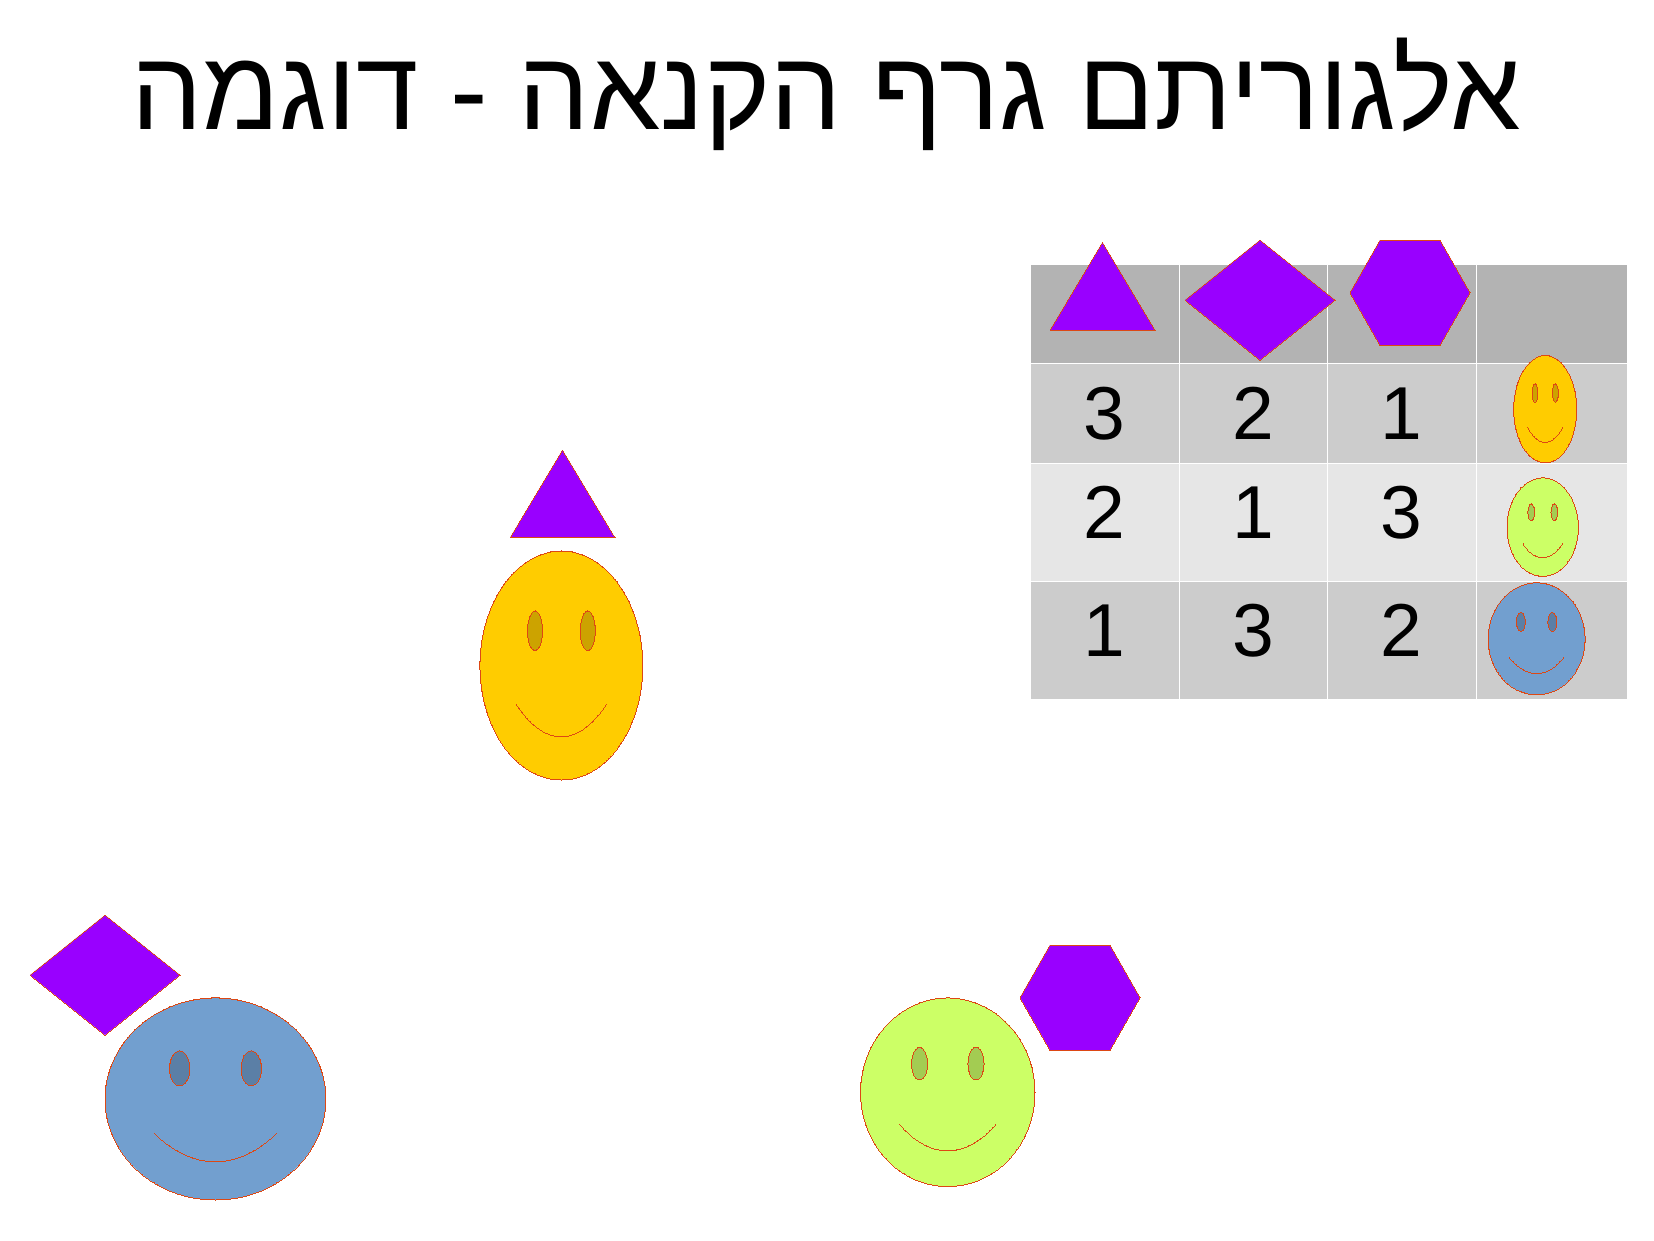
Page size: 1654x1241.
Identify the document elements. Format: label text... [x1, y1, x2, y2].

text_box [860, 997, 1036, 1187]
table_cell 2 [1031, 464, 1179, 581]
text_box [30, 915, 181, 1036]
table_cell [1477, 364, 1540, 463]
text_box [1050, 242, 1156, 331]
text_box [1513, 355, 1577, 463]
table_header [1293, 265, 1327, 292]
table_cell 3 [1180, 582, 1327, 699]
table_header [1180, 265, 1327, 363]
table_cell 3 [1328, 464, 1476, 581]
text_box [1350, 240, 1471, 346]
table_cell 1 [1328, 364, 1476, 463]
table_cell 2 [1180, 364, 1327, 463]
title אלגוריתם גרף הקנאה - דוגמה [0, 0, 1654, 198]
table_cell 1 [1180, 464, 1327, 581]
text_box [479, 550, 643, 781]
table_cell 2 [1328, 582, 1476, 699]
text_box [510, 450, 616, 538]
table_header [1031, 265, 1179, 363]
table_cell [1551, 364, 1627, 463]
text_box [1507, 477, 1579, 577]
table_header [1328, 265, 1476, 363]
text_box [1185, 240, 1336, 361]
table_cell 1 [1031, 582, 1179, 699]
text_box [1488, 582, 1586, 695]
text_box [105, 997, 326, 1201]
table_cell [1477, 464, 1627, 581]
table_cell 3 [1031, 364, 1179, 463]
text_box [1020, 945, 1141, 1051]
table_header [1477, 265, 1627, 363]
table_cell [1477, 582, 1627, 699]
